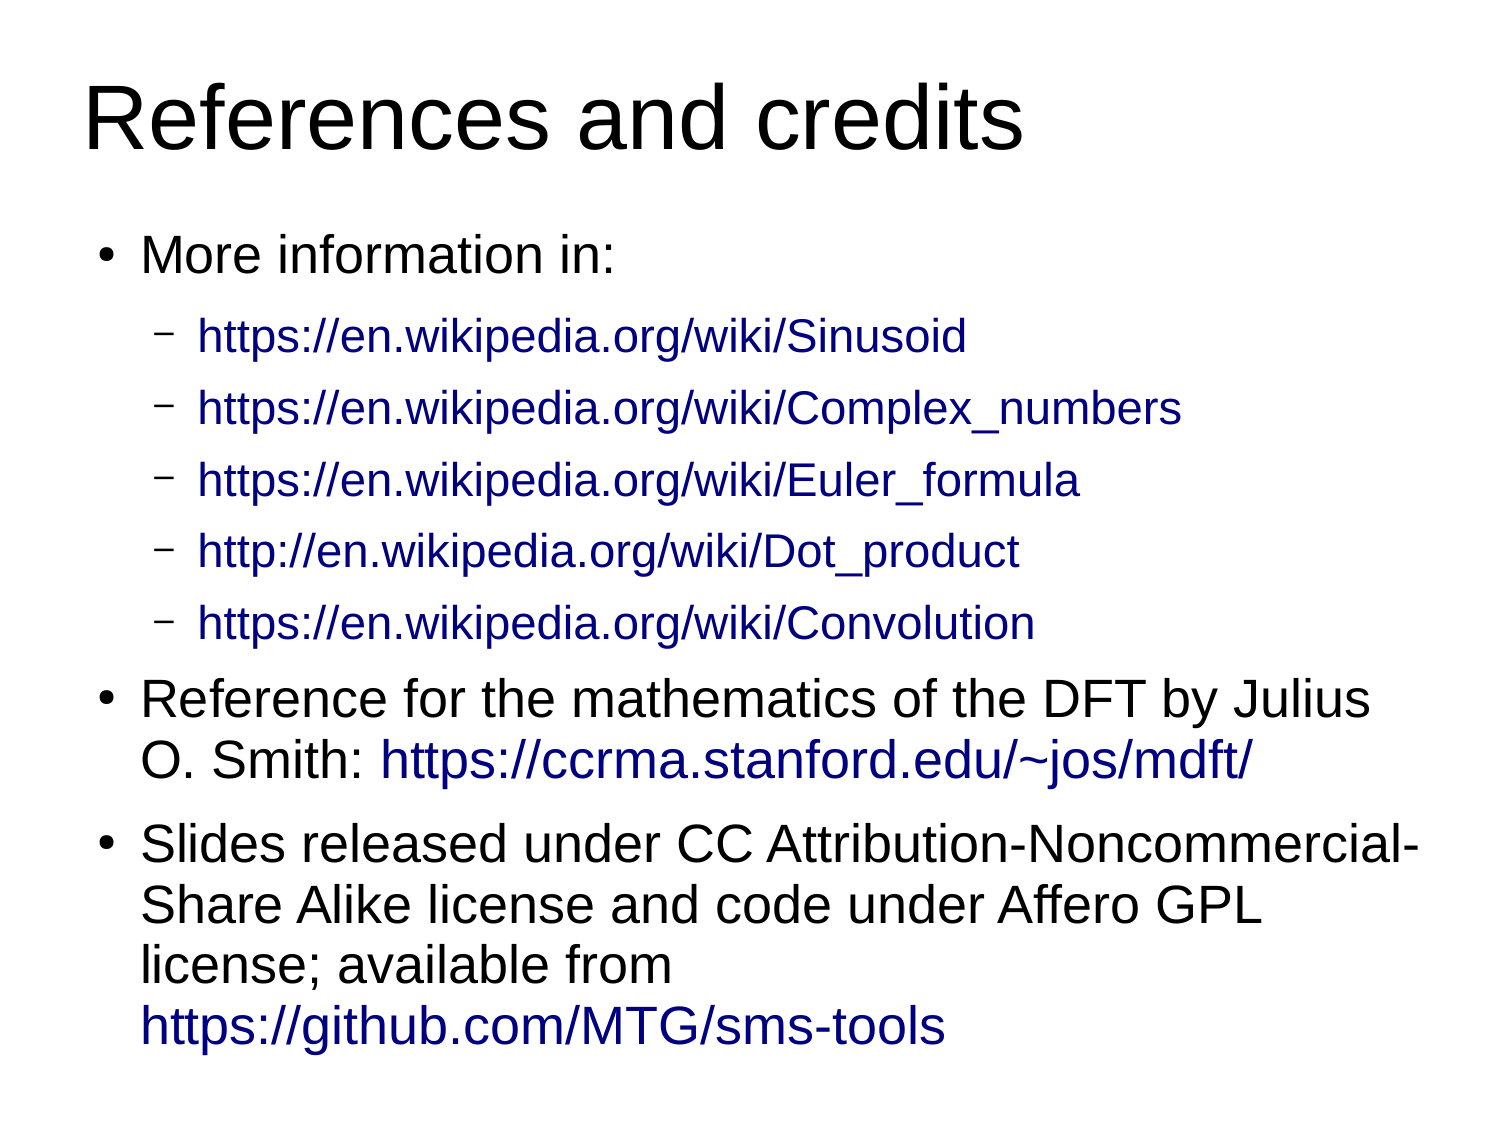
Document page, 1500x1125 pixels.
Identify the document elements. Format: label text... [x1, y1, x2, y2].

title References and credits [82, 13, 1456, 222]
list More information in: https://en.wikipedia.org/wiki/Sinusoid https://en.wikipedia.org/wiki/Complex_numbers https://en.wikipedia.org/wiki/Euler_formula http://en.wikipedia.org/wiki/Dot_product https://en.wikipedia.org/wiki/Convolution Reference for the mathematics of the DFT by Julius O. Smith: https://ccrma.stanford.edu/~jos/mdft/ Slides released under CC Attribution-Noncommercial-Share Alike license and code under Affero GPL license; available from https://github.com/MTG/sms-tools [82, 224, 1441, 1066]
